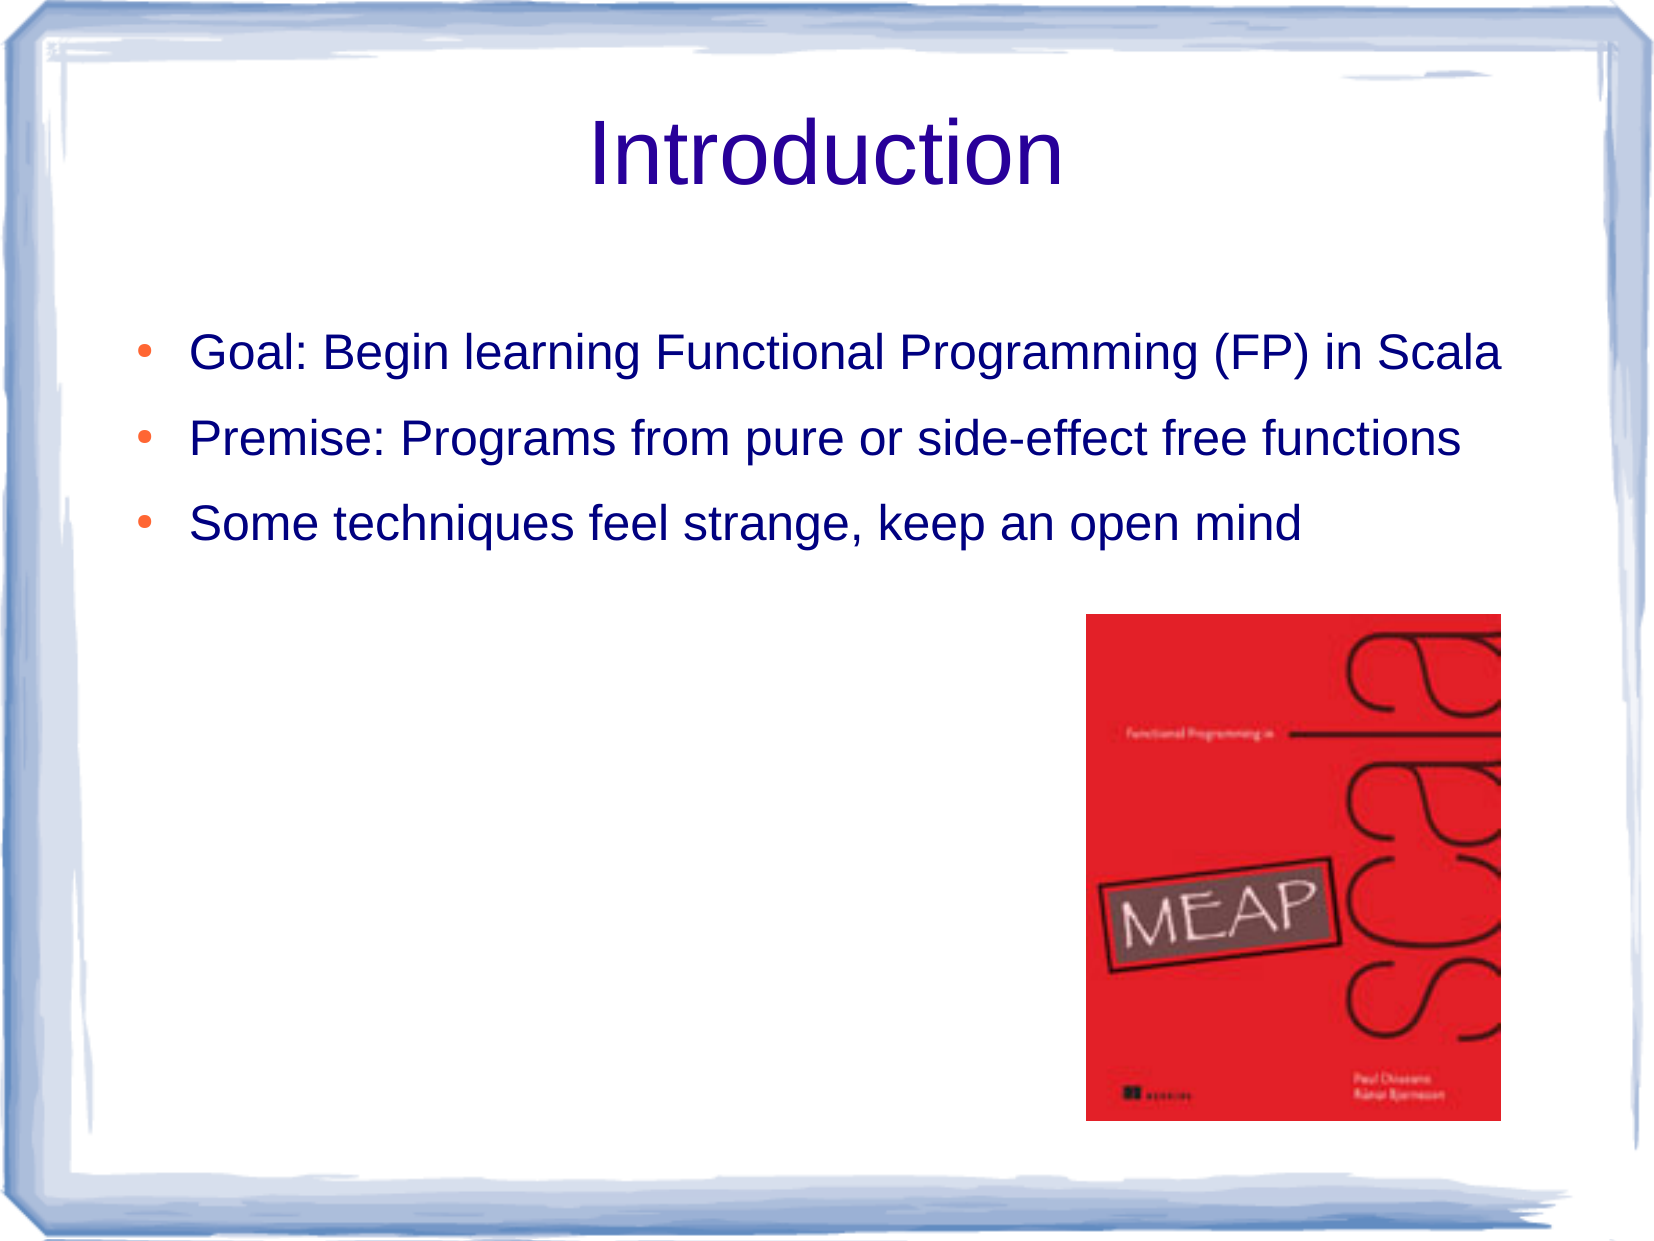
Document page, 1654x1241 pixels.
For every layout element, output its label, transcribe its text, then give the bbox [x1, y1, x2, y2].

picture [0, 0, 1654, 1241]
list Goal: Begin learning Functional Programming (FP) in Scala Premise: Programs from pure or side-effect free functions Some techniques feel strange, keep an open mind [118, 324, 1571, 1030]
title Introduction [82, 49, 1571, 257]
